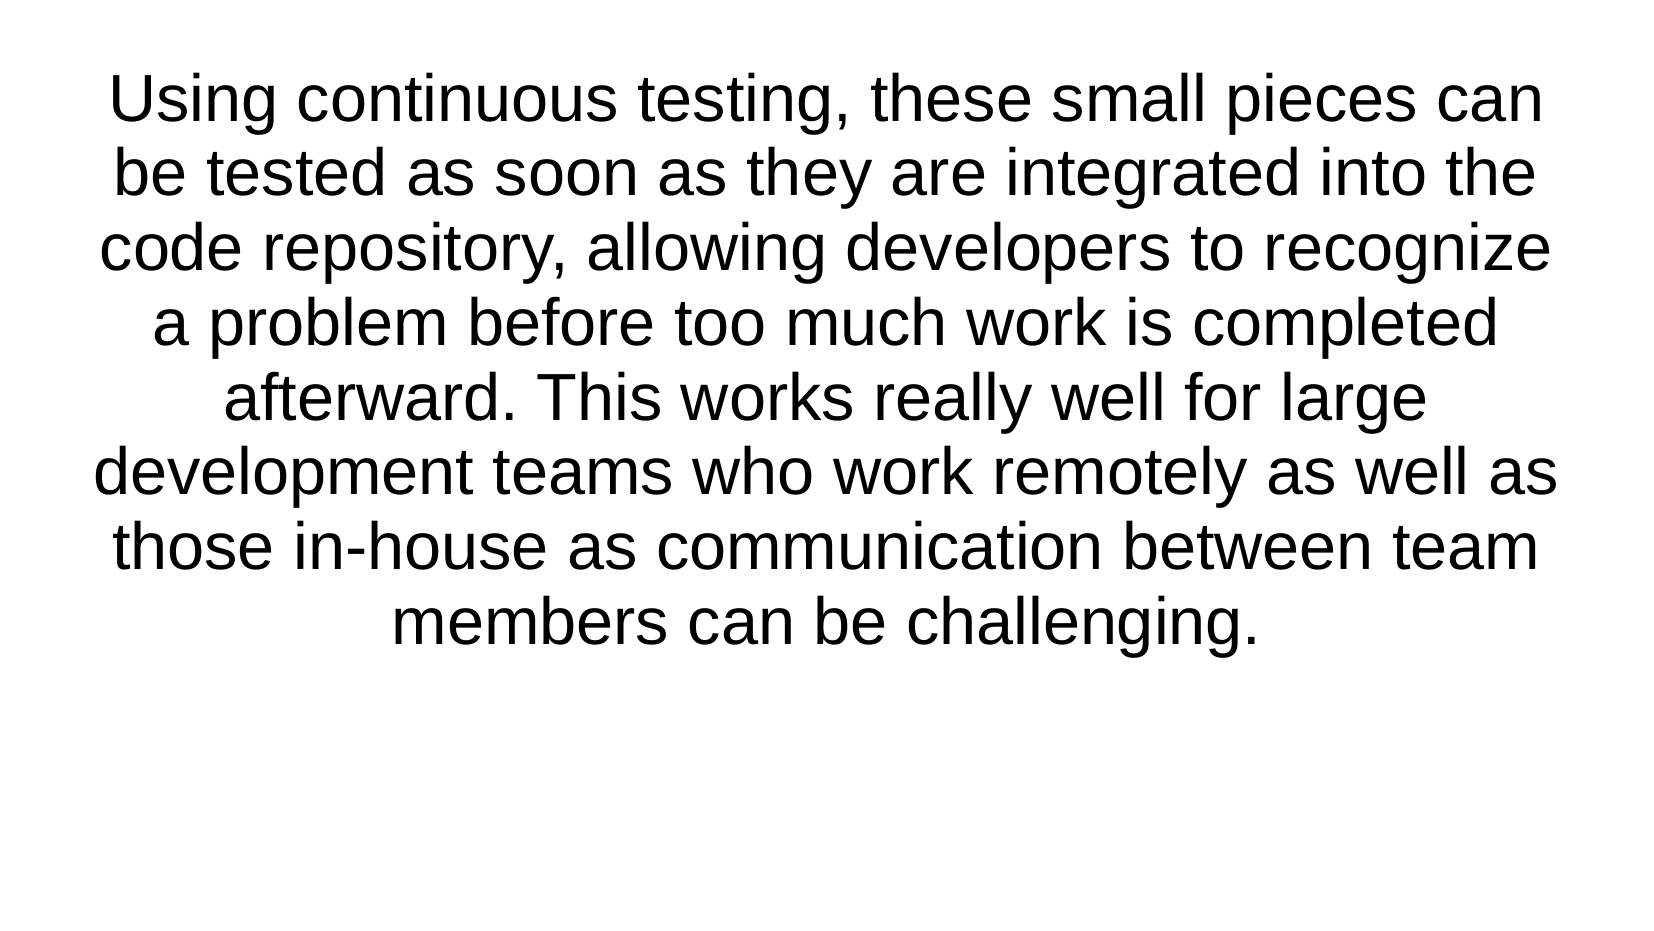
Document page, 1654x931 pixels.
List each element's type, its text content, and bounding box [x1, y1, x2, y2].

subtitle Using continuous testing, these small pieces can be tested as soon as they are integrated into the code repository, allowing developers to recognize a problem before too much work is completed afterward. This works really well for large development teams who work remotely as well as those in-house as communication between team members can be challenging. [82, 37, 1571, 757]
